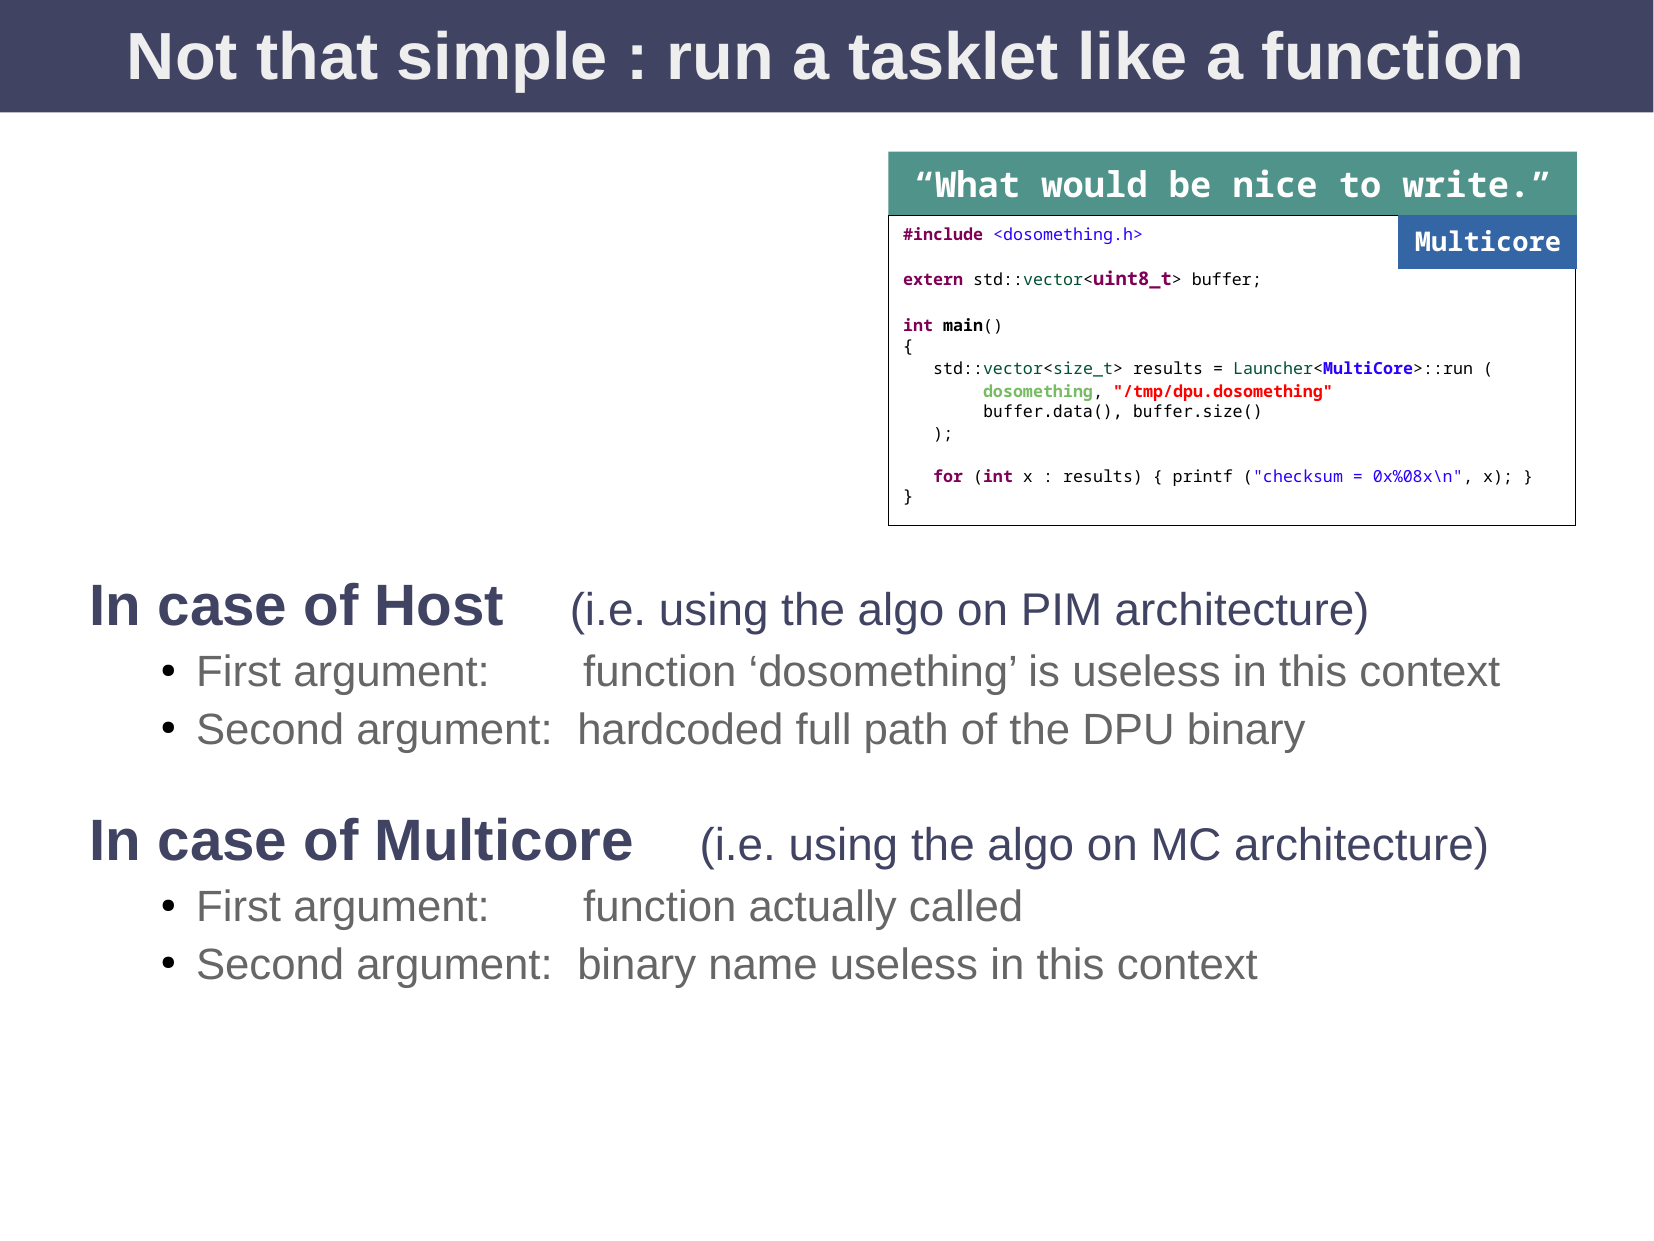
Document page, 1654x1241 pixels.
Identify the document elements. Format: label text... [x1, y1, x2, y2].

text_box Multicore [1398, 215, 1577, 269]
text_box “What would be nice to write.” [888, 151, 1577, 215]
text_box In case of Host (i.e. using the algo on PIM architecture) First argument: function ‘dosomething’ is useless in this context Second argument: hardcoded full path of the DPU binary In case of Multicore (i.e. using the algo on MC architecture) First argument: function actually called Second argument: binary name useless in this context [75, 565, 1619, 1116]
text_box Not that simple : run a tasklet like a function [0, 0, 1654, 113]
text_box #include <dosomething.h> extern std::vector<uint8_t> buffer; int main() { std::vector<size_t> results = Launcher<MultiCore>::run ( dosomething, "/tmp/dpu.dosomething" buffer.data(), buffer.size() ); for (int x : results) { printf ("checksum = 0x%08x\n", x); } } [888, 215, 1576, 526]
